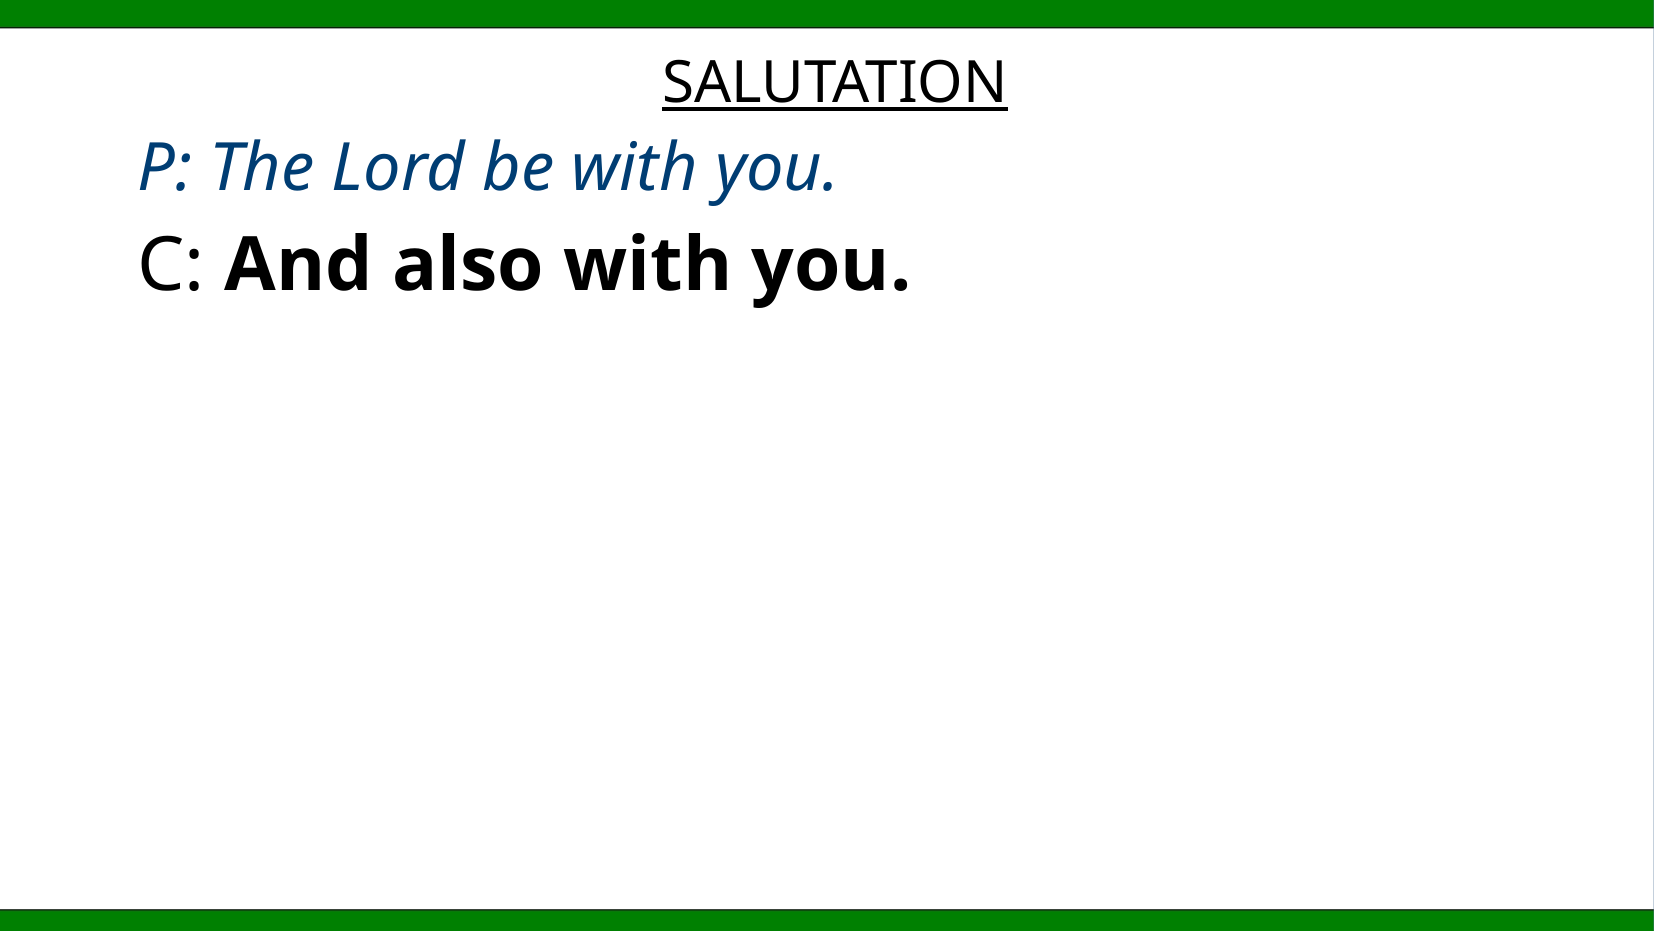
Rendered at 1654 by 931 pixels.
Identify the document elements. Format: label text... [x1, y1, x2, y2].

picture [0, 0, 1654, 931]
text_box SALUTATION P: The Lord be with you. C: And also with you. [122, 32, 1548, 346]
